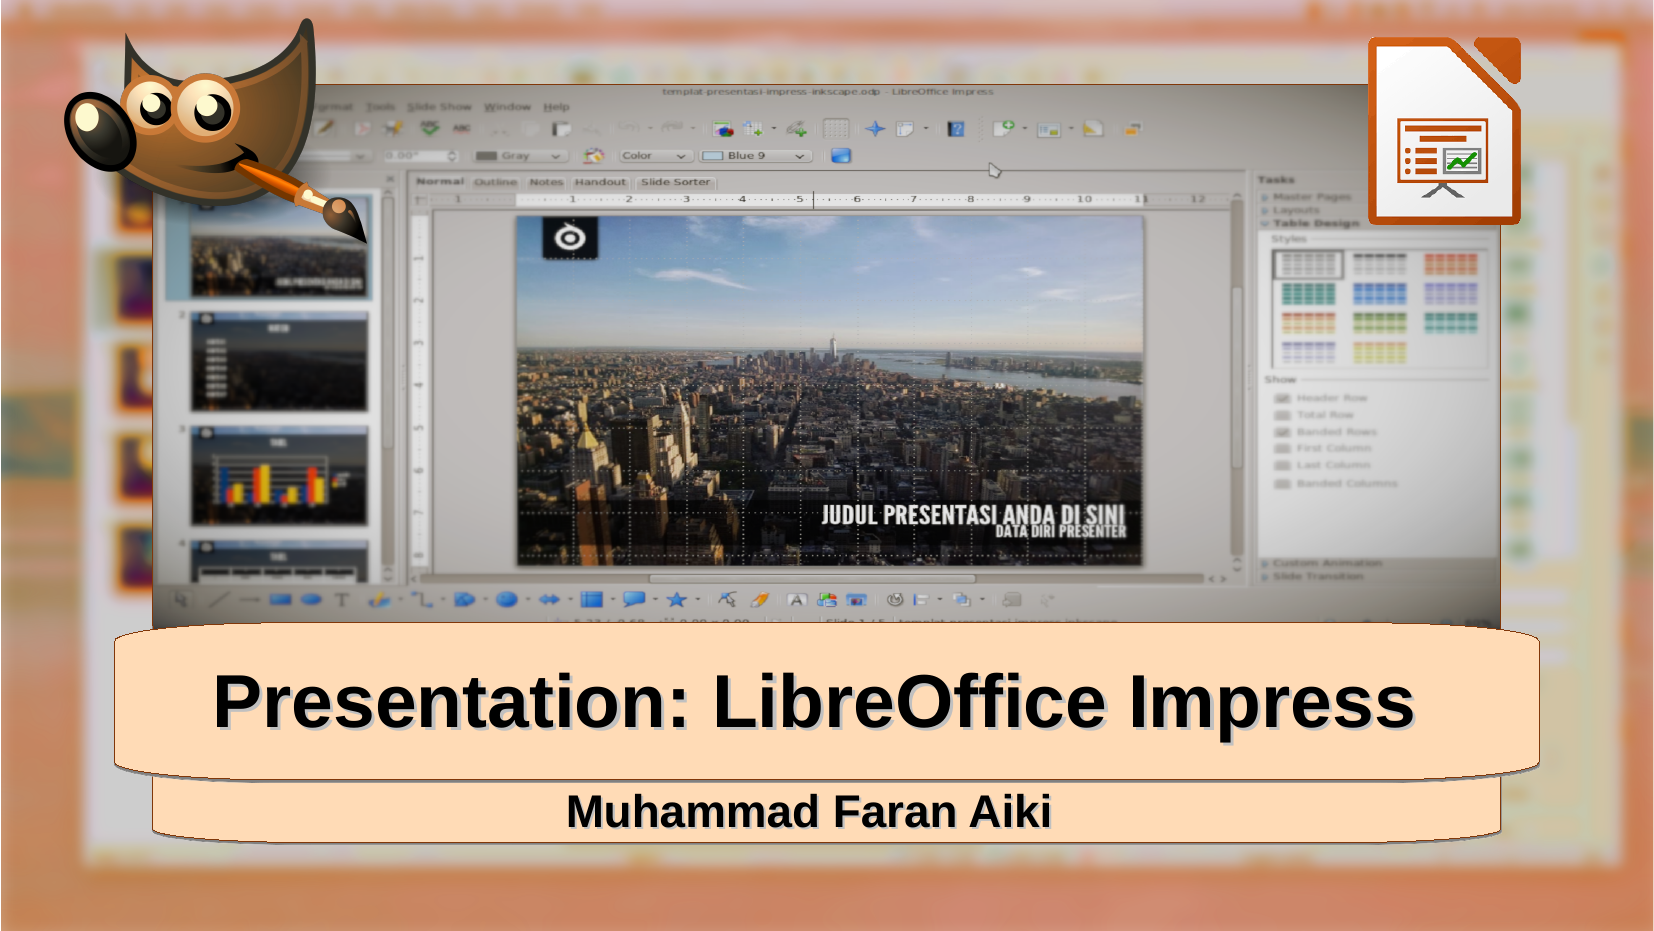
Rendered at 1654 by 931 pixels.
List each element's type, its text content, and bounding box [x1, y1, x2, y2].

text_box Presentation: LibreOffice Impress [181, 649, 1449, 754]
picture [1, 0, 1654, 931]
text_box [114, 84, 1540, 843]
text_box Muhammad Faran Aiki [497, 780, 1122, 846]
